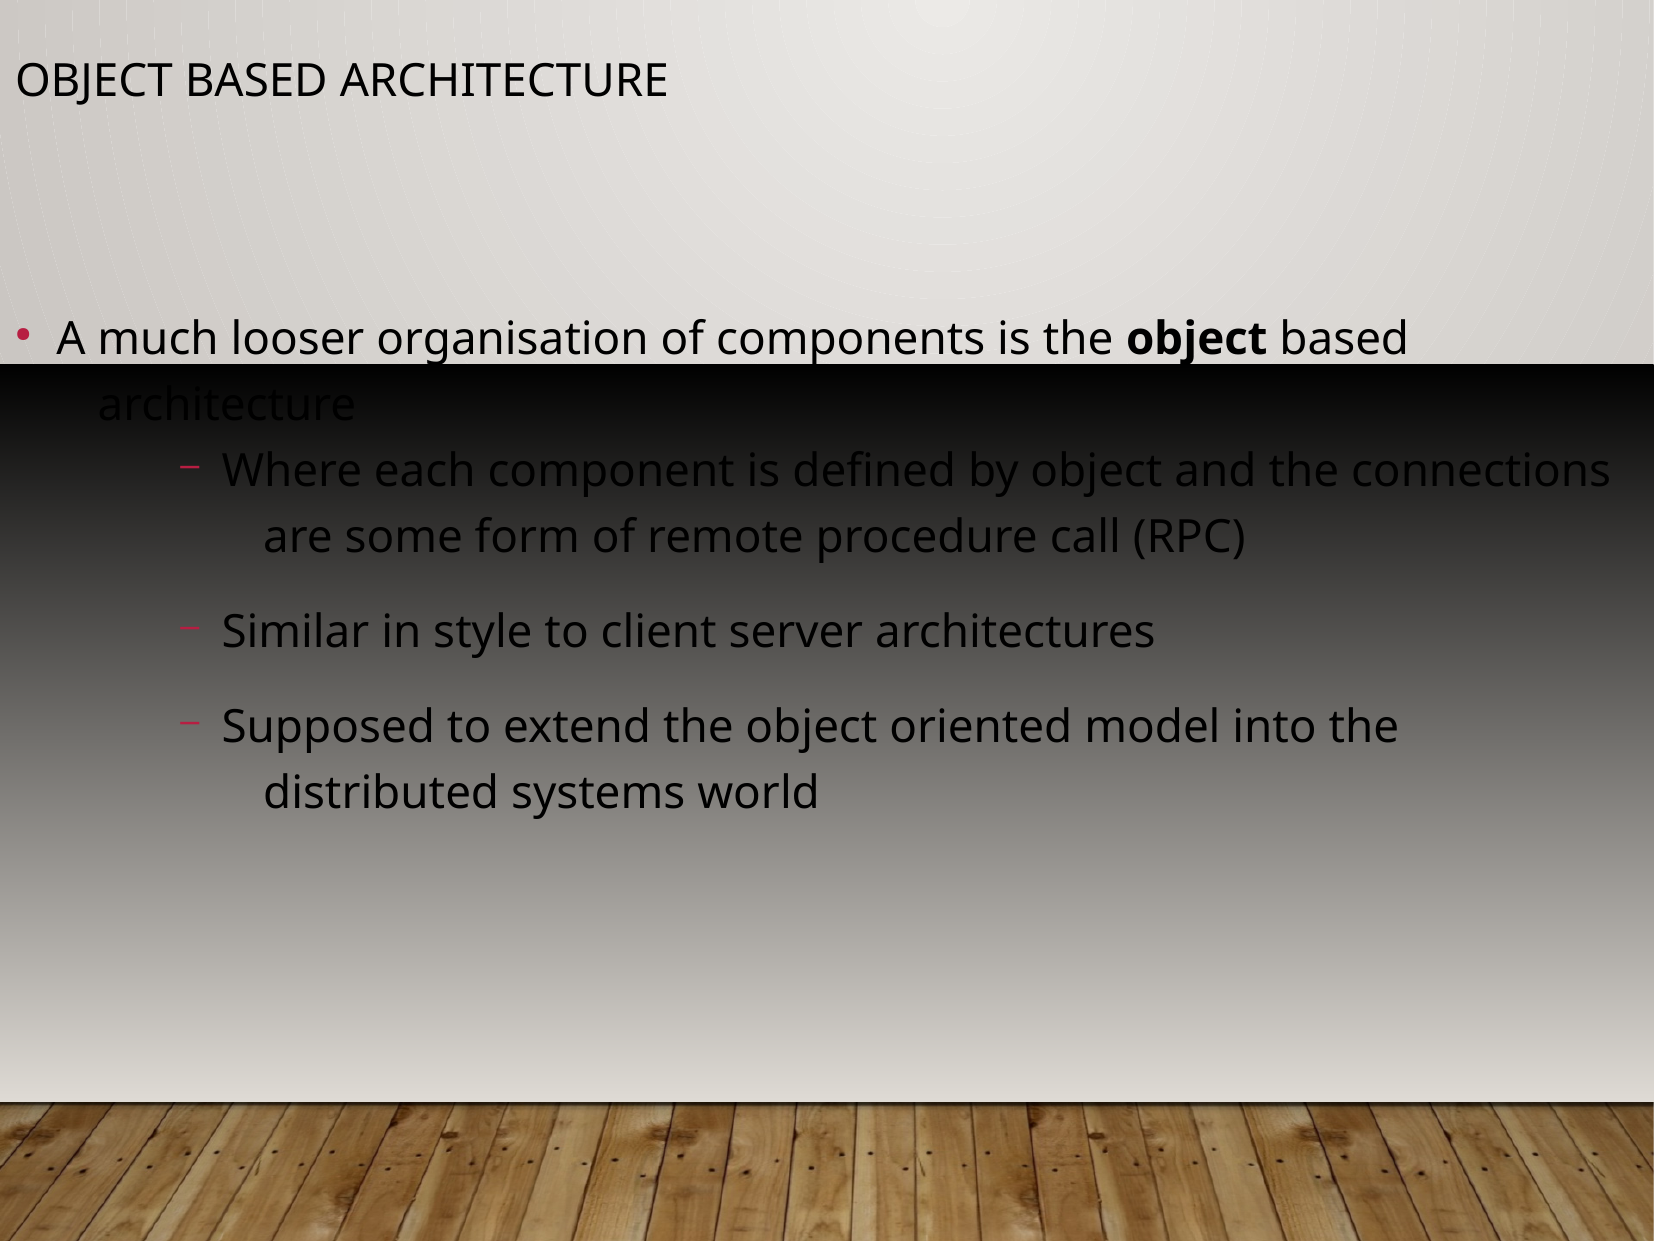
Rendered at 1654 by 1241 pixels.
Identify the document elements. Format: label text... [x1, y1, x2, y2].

title Object Based Architecture [0, 49, 1654, 257]
list A much looser organisation of components is the object based architecture Where each component is defined by object and the connections are some form of remote procedure call (RPC) Similar in style to client server architectures Supposed to extend the object oriented model into the distributed systems world [0, 290, 1654, 1010]
